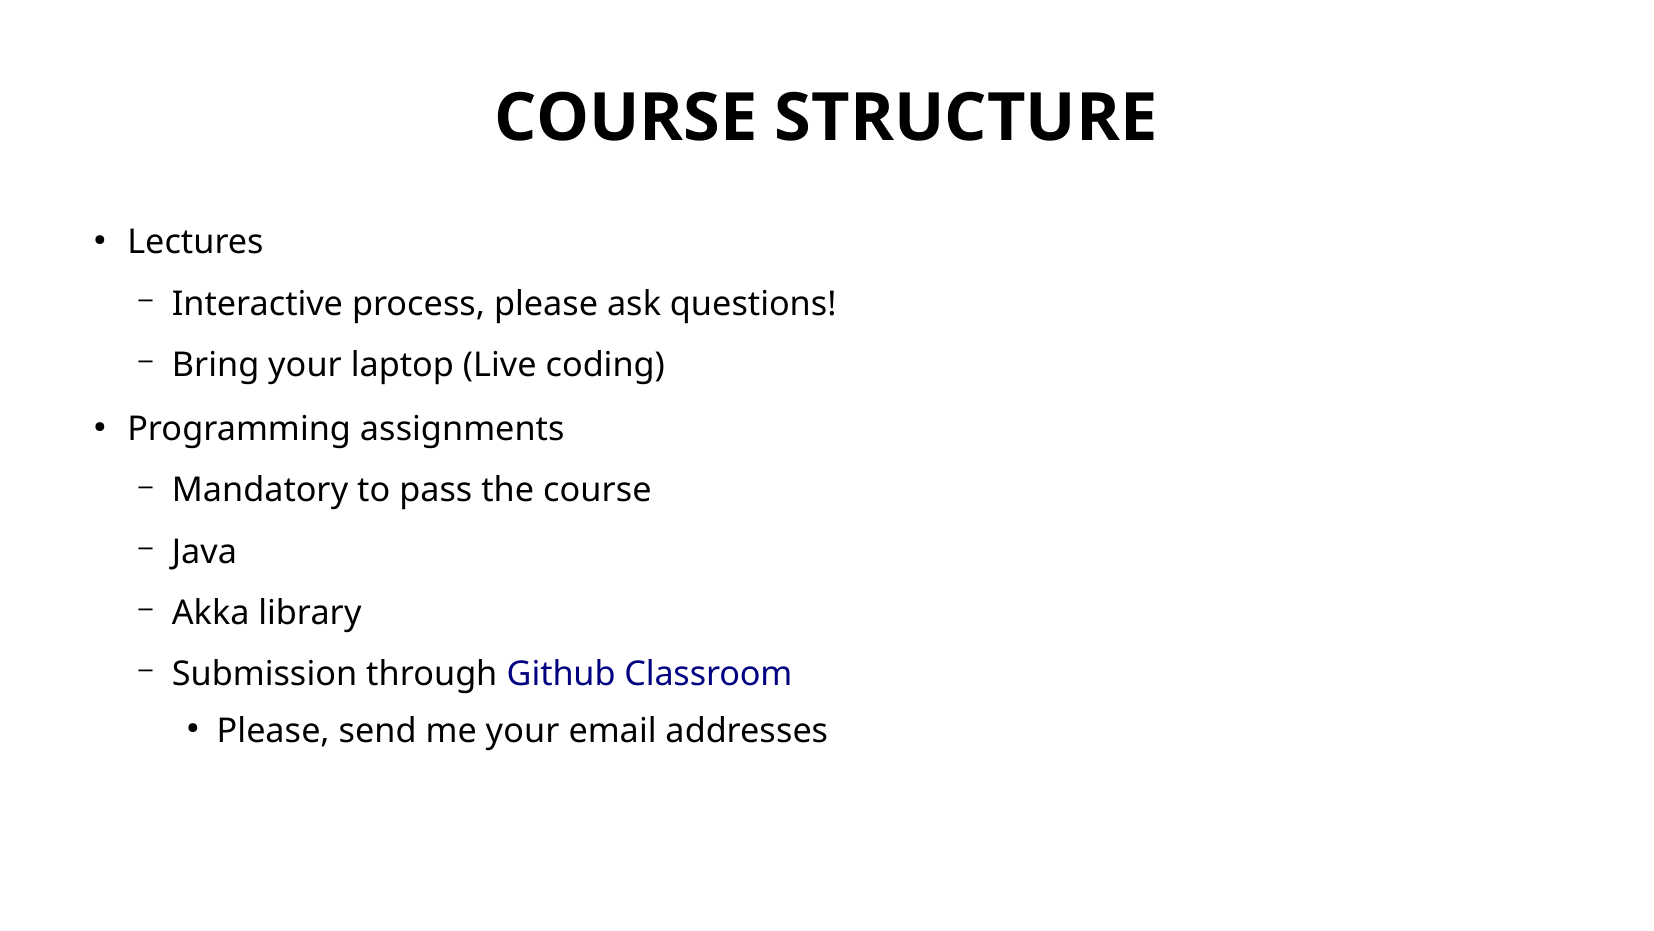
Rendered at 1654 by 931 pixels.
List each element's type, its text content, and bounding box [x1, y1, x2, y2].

title COURSE STRUCTURE [82, 36, 1571, 193]
list Lectures Interactive process, please ask questions! Bring your laptop (Live coding) Programming assignments Mandatory to pass the course Java Akka library Submission through Github Classroom Please, send me your email addresses [82, 217, 1571, 757]
